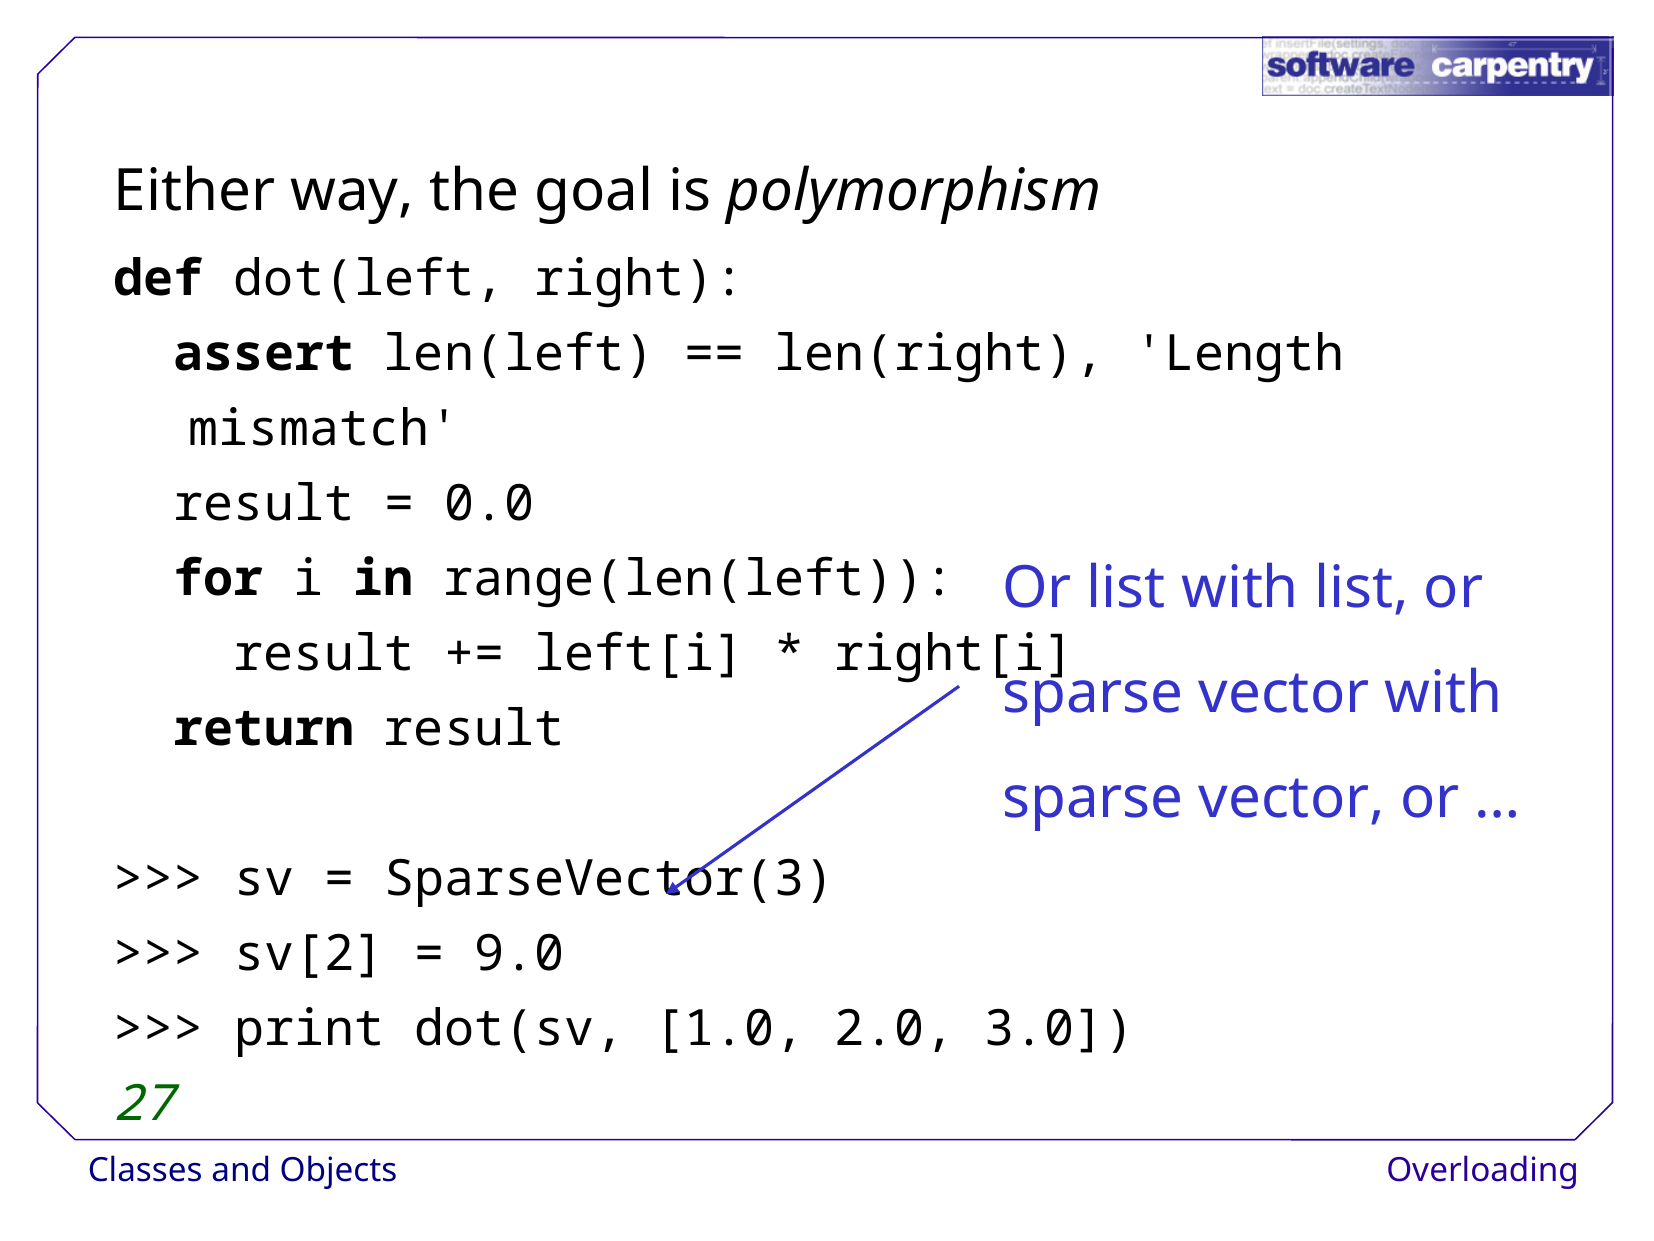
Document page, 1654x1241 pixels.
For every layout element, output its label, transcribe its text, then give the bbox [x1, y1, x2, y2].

text_box Either way, the goal is polymorphism [99, 109, 1546, 231]
text_box def dot(left, right): assert len(left) == len(right), 'Length mismatch' result = 0.0 for i in range(len(left)): result += left[i] * right[i] return result >>> sv = SparseVector(3) >>> sv[2] = 9.0 >>> print dot(sv, [1.0, 2.0, 3.0]) 27 [99, 223, 1517, 1139]
text_box Or list with list, or sparse vector with sparse vector, or … [987, 506, 1583, 838]
picture [1262, 36, 1614, 96]
